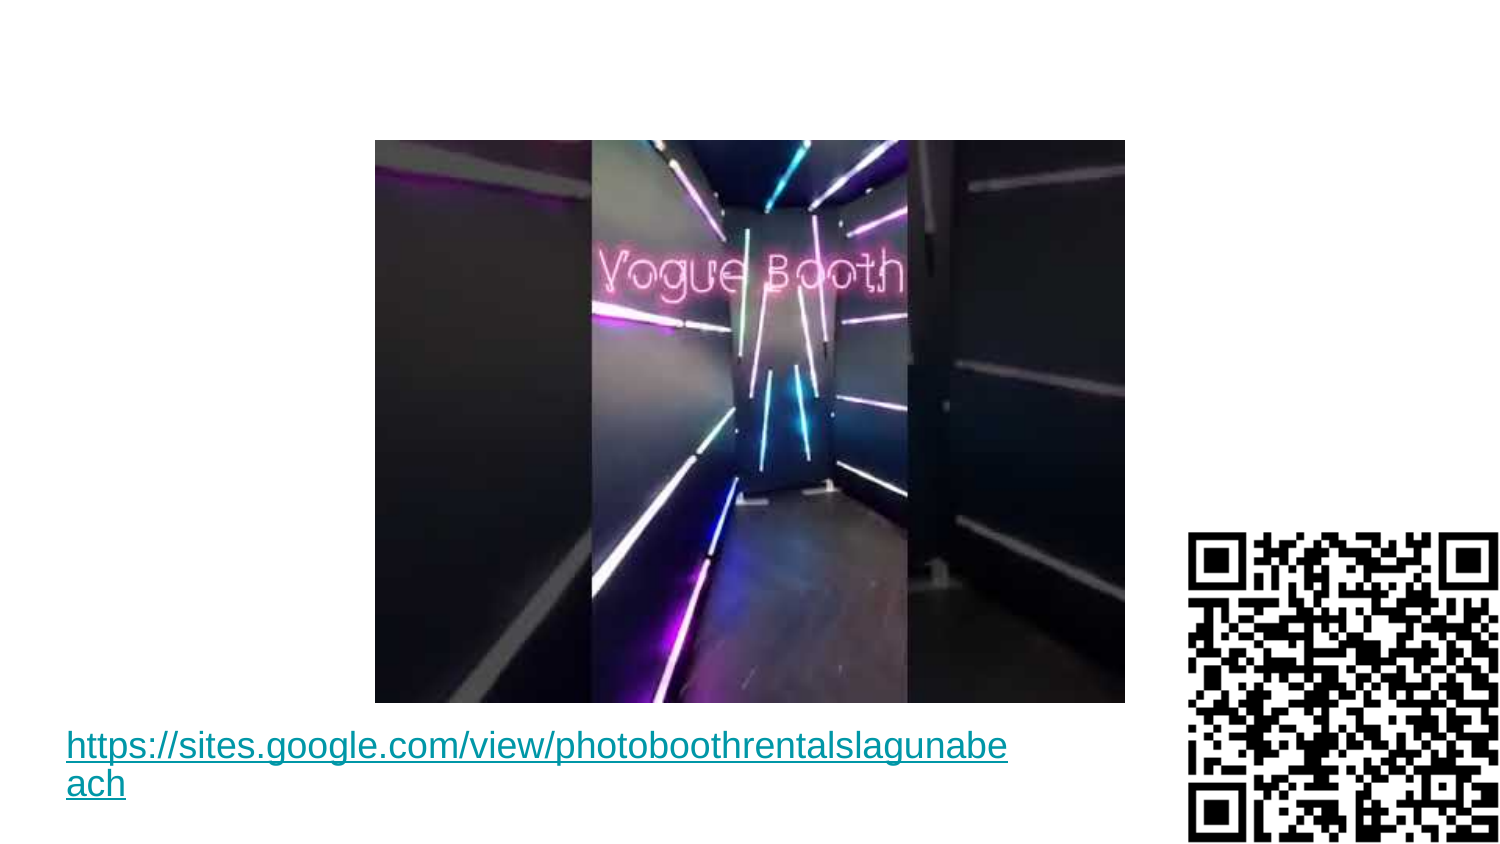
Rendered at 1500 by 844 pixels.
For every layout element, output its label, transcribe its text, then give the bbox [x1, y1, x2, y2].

list https://sites.google.com/view/photoboothrentalslagunabeach [51, 694, 1036, 794]
picture [1187, 531, 1500, 844]
picture [375, 140, 1125, 704]
